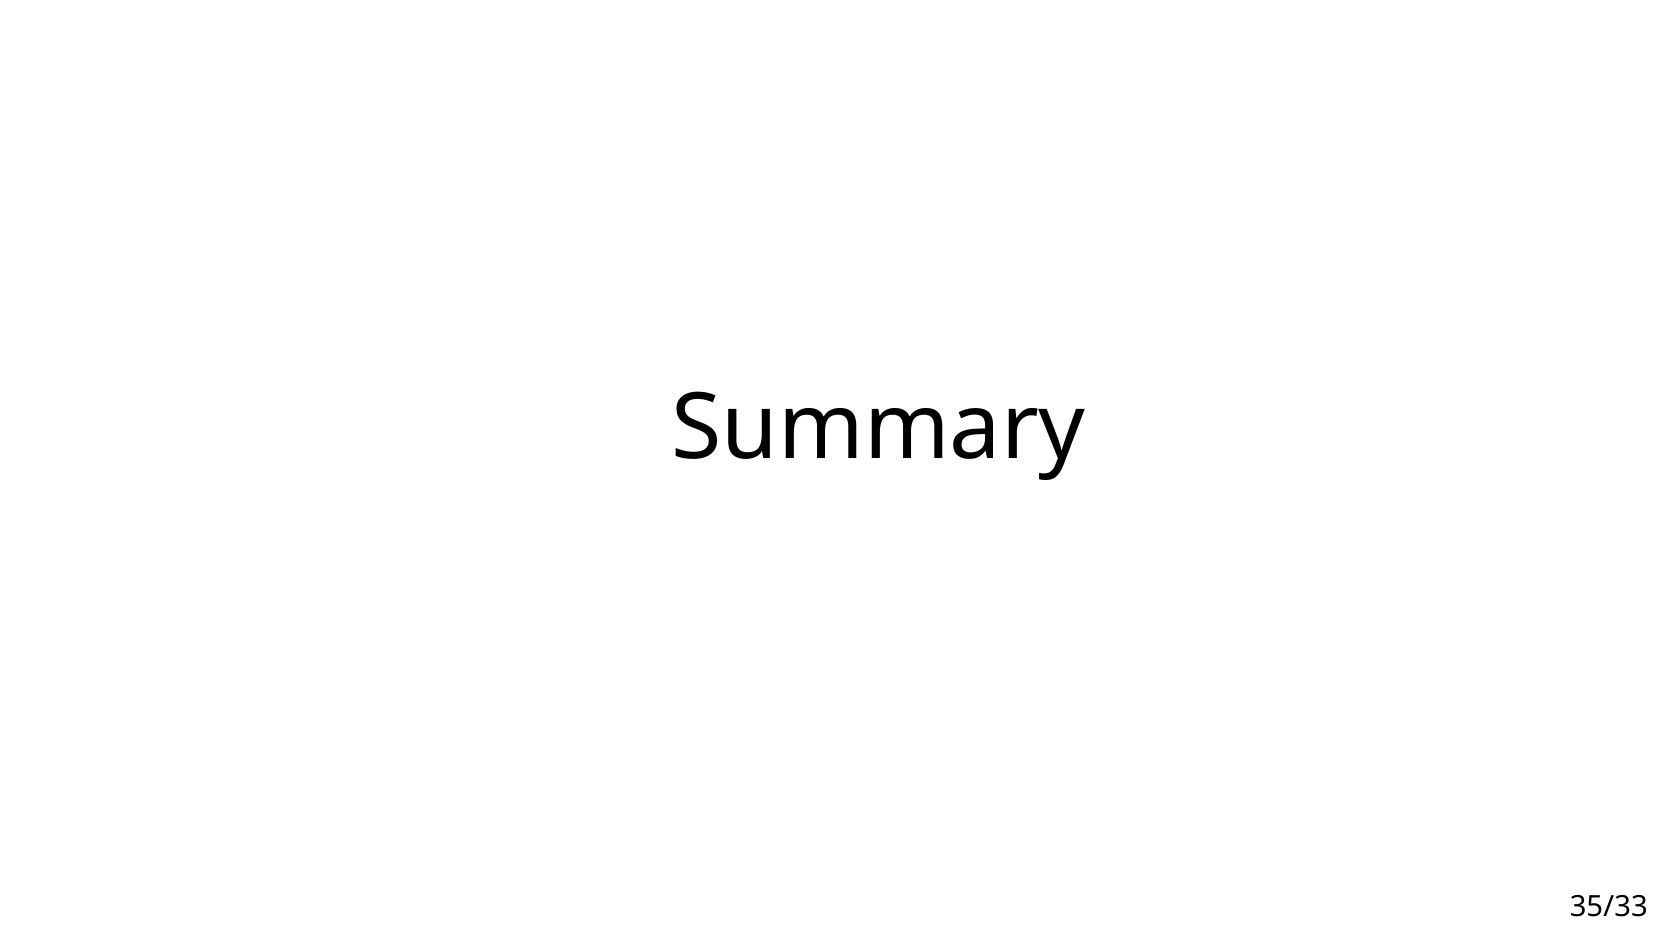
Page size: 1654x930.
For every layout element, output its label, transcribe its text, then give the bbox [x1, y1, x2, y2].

title Summary [134, 344, 1623, 501]
